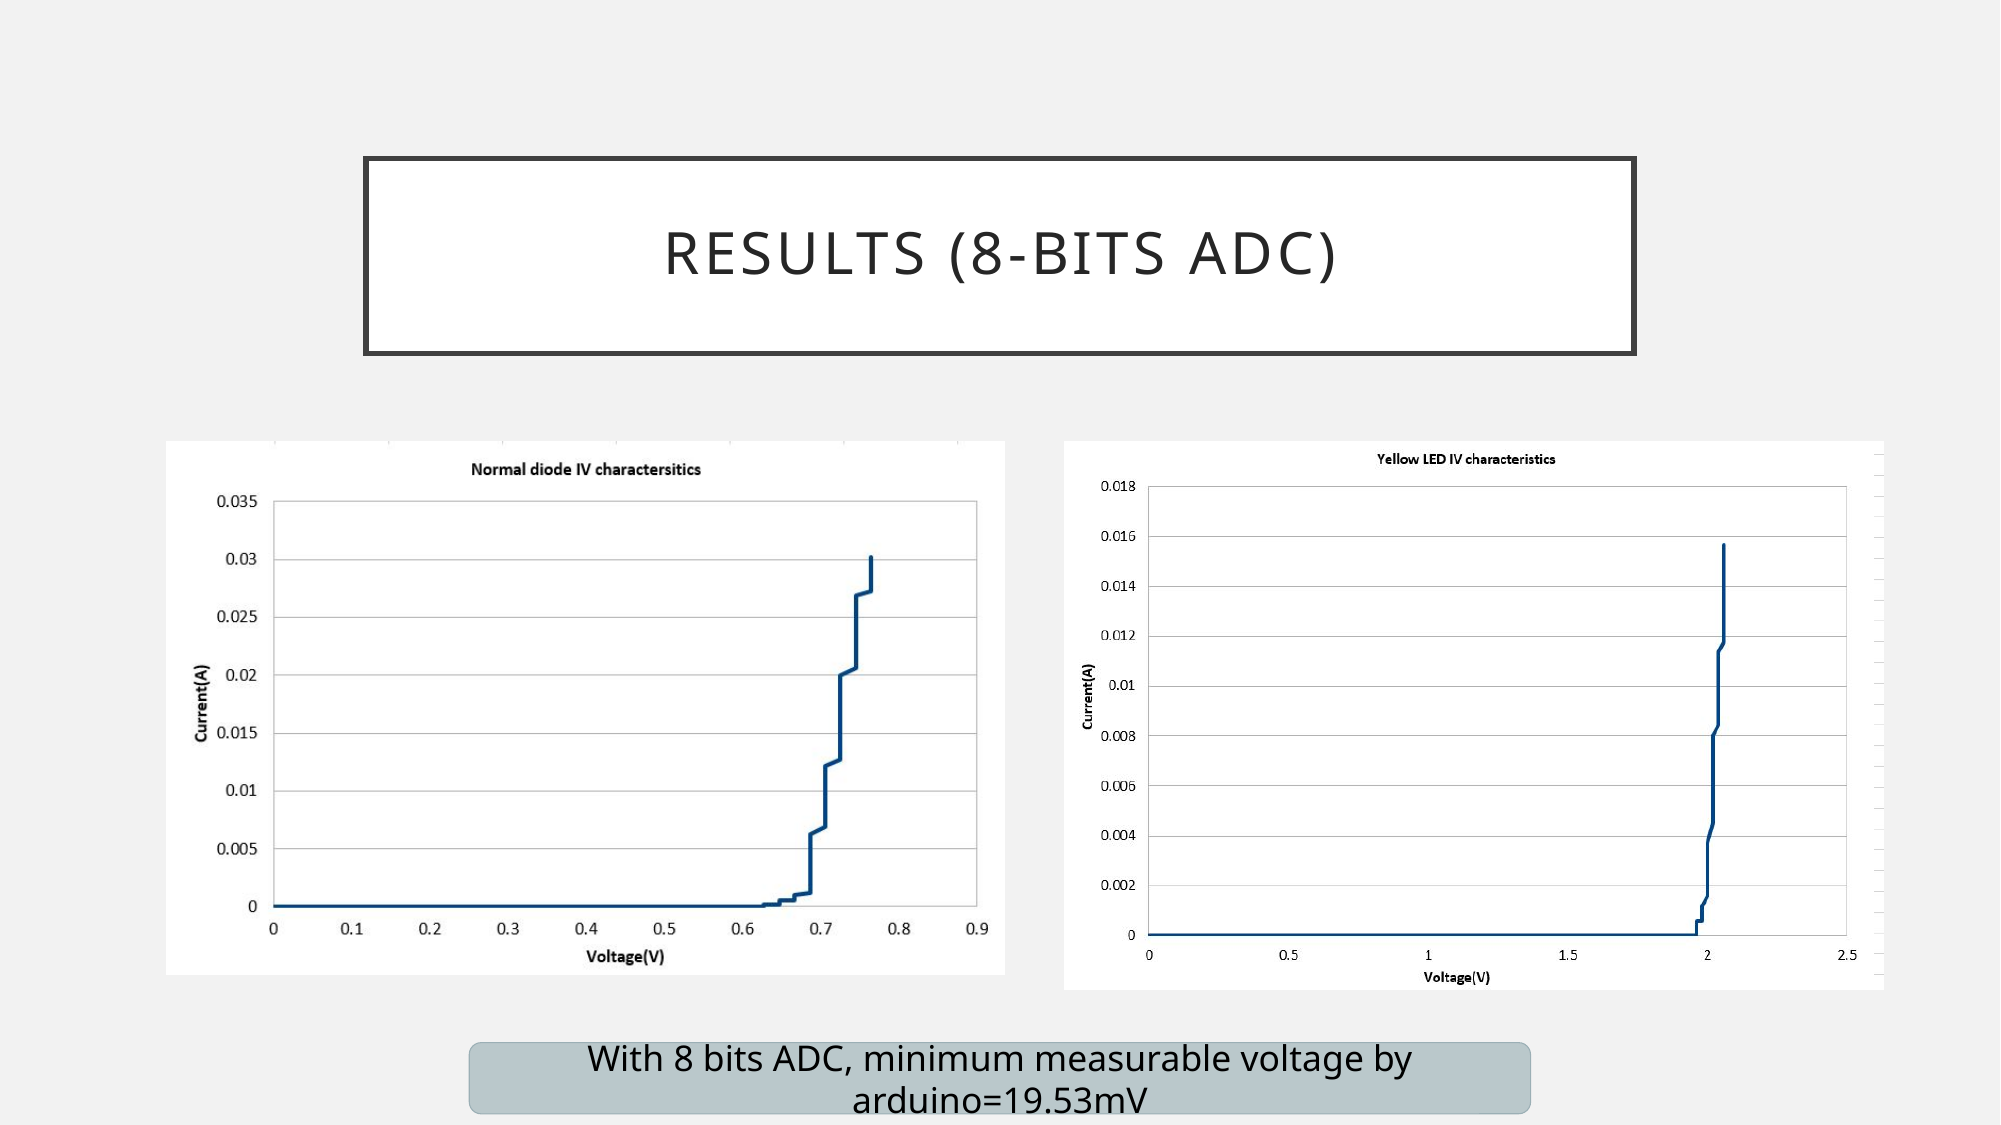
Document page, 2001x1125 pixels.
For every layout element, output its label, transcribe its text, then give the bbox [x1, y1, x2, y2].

picture [166, 441, 1005, 975]
text_box With 8 bits ADC, minimum measurable voltage by arduino=19.53mV [469, 1042, 1531, 1114]
picture [1064, 441, 1884, 990]
title Results (8-bits ADC) [366, 158, 1634, 354]
